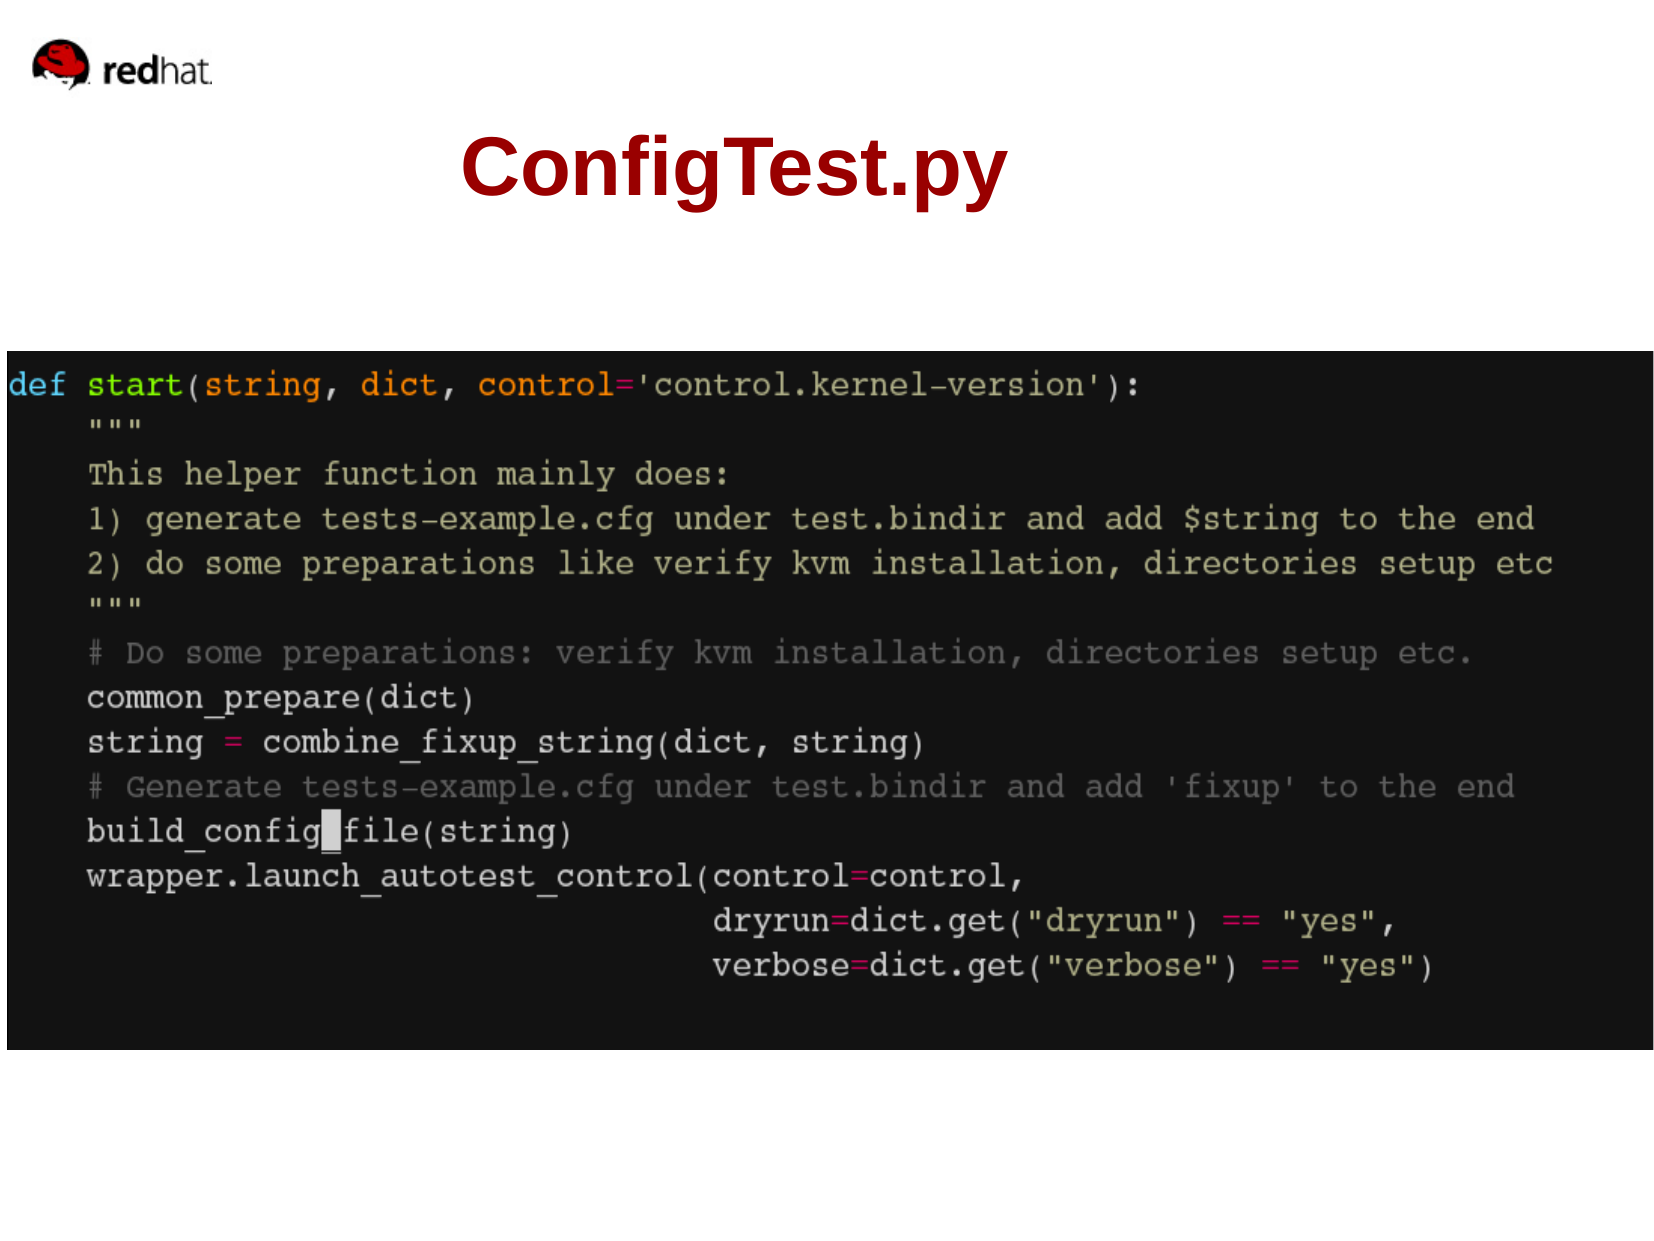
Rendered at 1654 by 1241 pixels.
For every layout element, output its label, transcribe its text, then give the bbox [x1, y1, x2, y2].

picture [31, 37, 212, 98]
picture [7, 351, 1654, 1051]
text_box ConfigTest.py [150, 112, 1313, 226]
